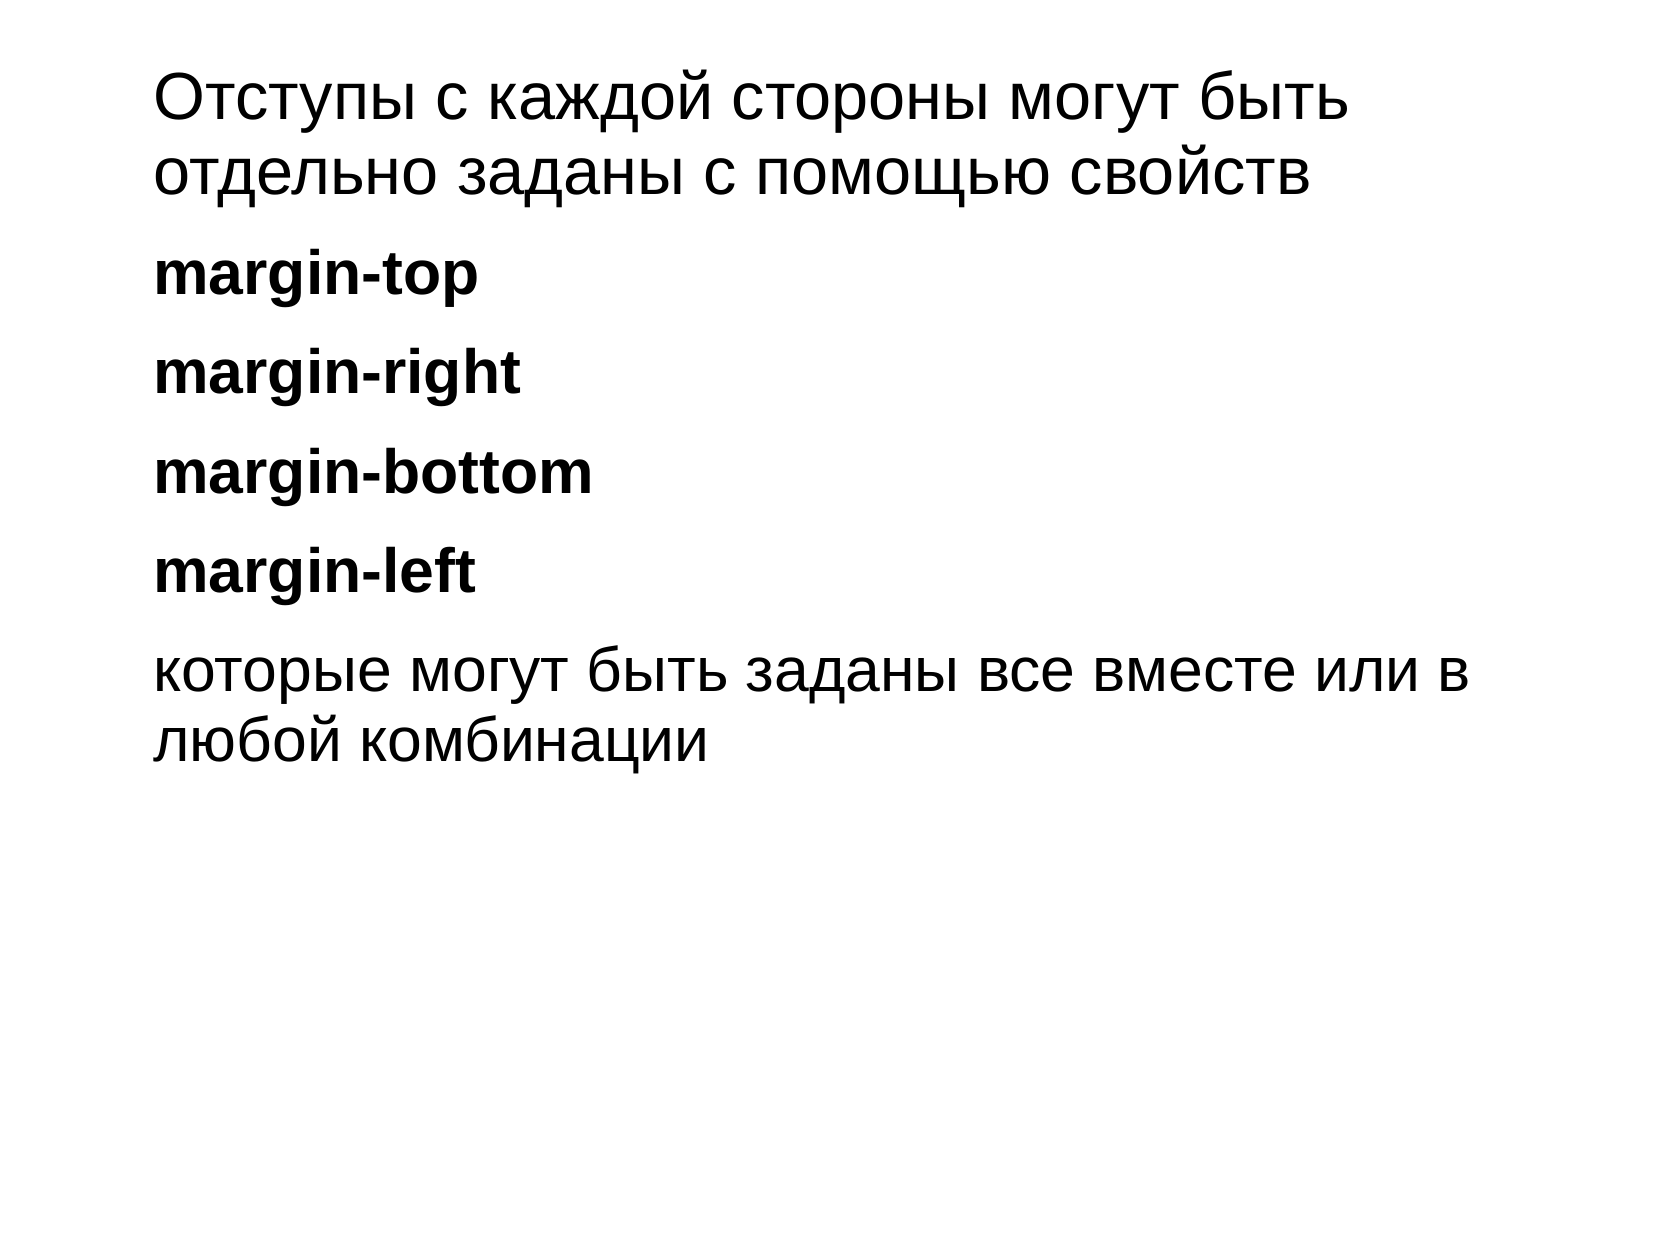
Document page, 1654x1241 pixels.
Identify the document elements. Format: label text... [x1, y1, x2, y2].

list Отступы с каждой стороны могут быть отдельно заданы с помощью свойств margin-top margin-right margin-bottom margin-left которые могут быть заданы все вместе или в любой комбинации [82, 59, 1565, 1182]
